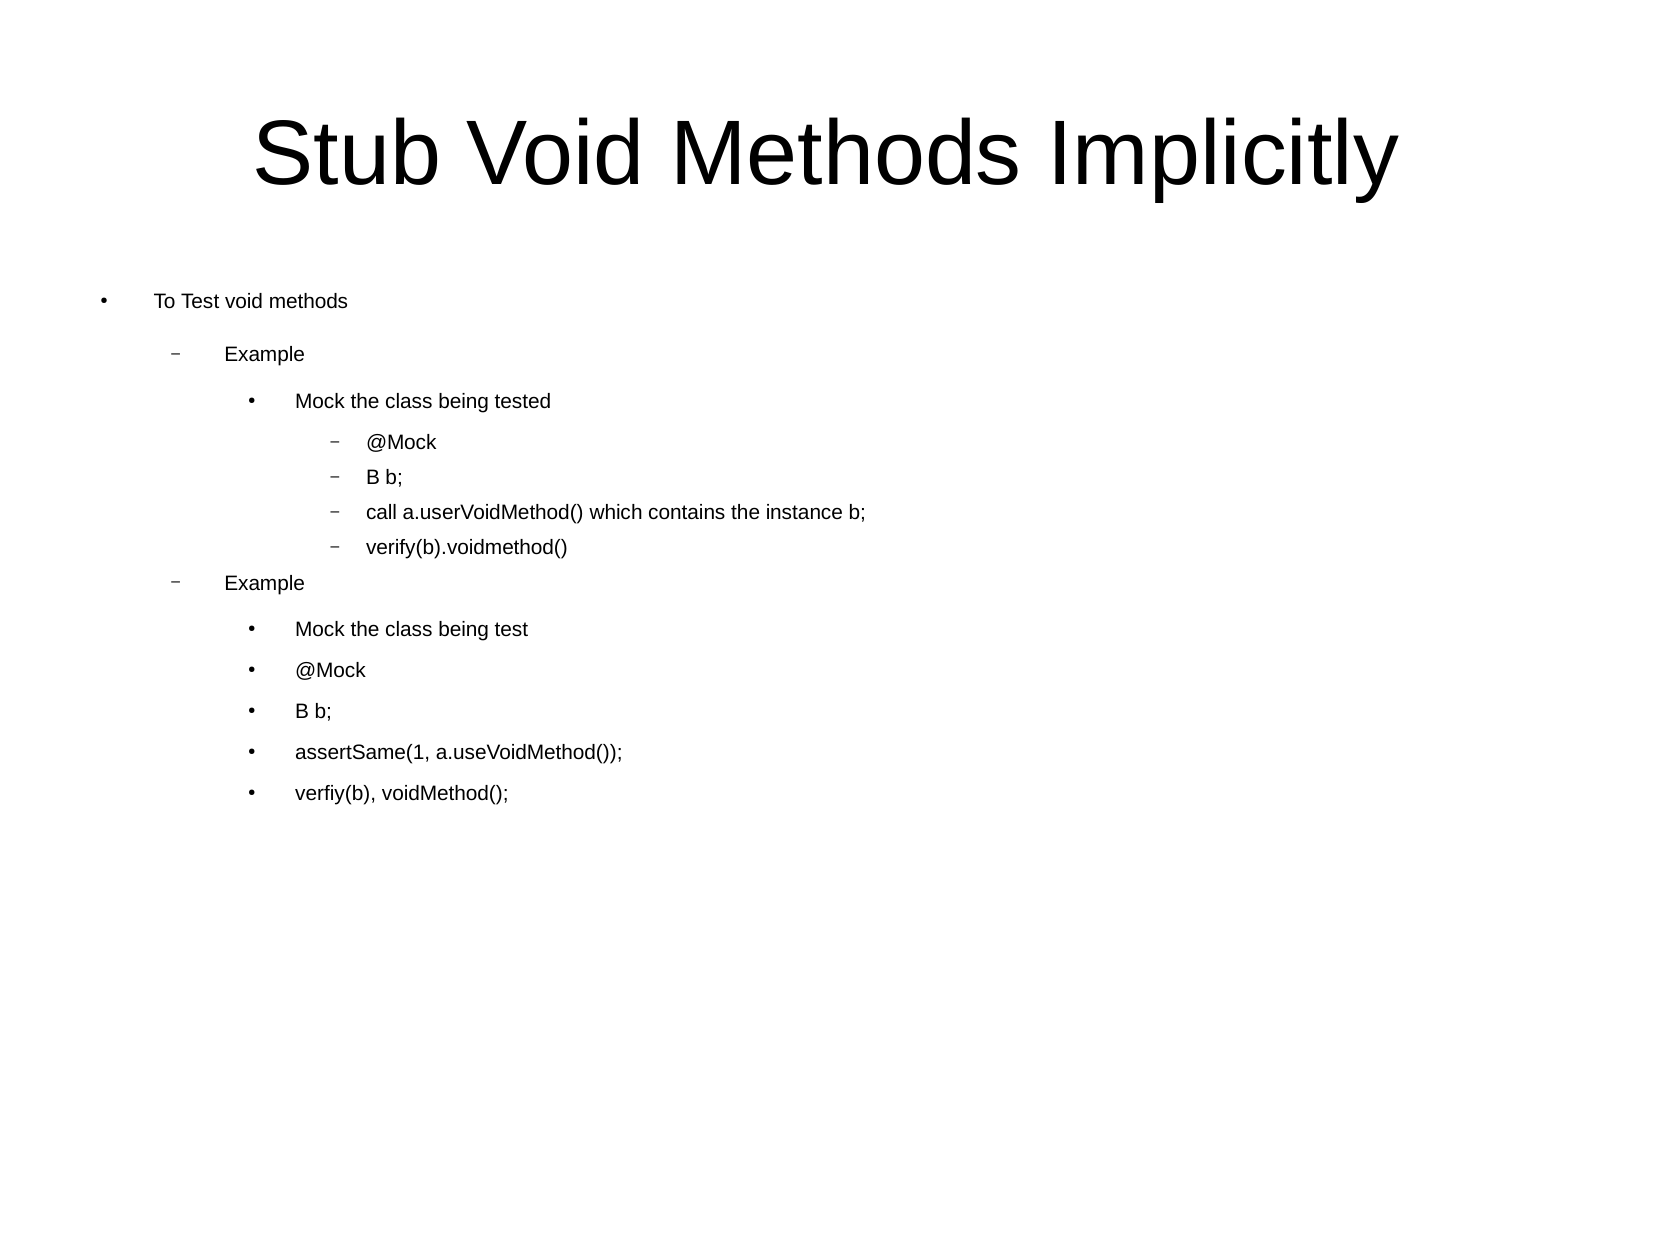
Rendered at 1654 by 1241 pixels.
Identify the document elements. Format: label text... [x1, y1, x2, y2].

title Stub Void Methods Implicitly [82, 49, 1571, 257]
list To Test void methods Example Mock the class being tested @Mock B b; call a.userVoidMethod() which contains the instance b; verify(b).voidmethod() Example Mock the class being test @Mock B b; assertSame(1, a.useVoidMethod()); verfiy(b), voidMethod(); [82, 290, 1636, 1231]
